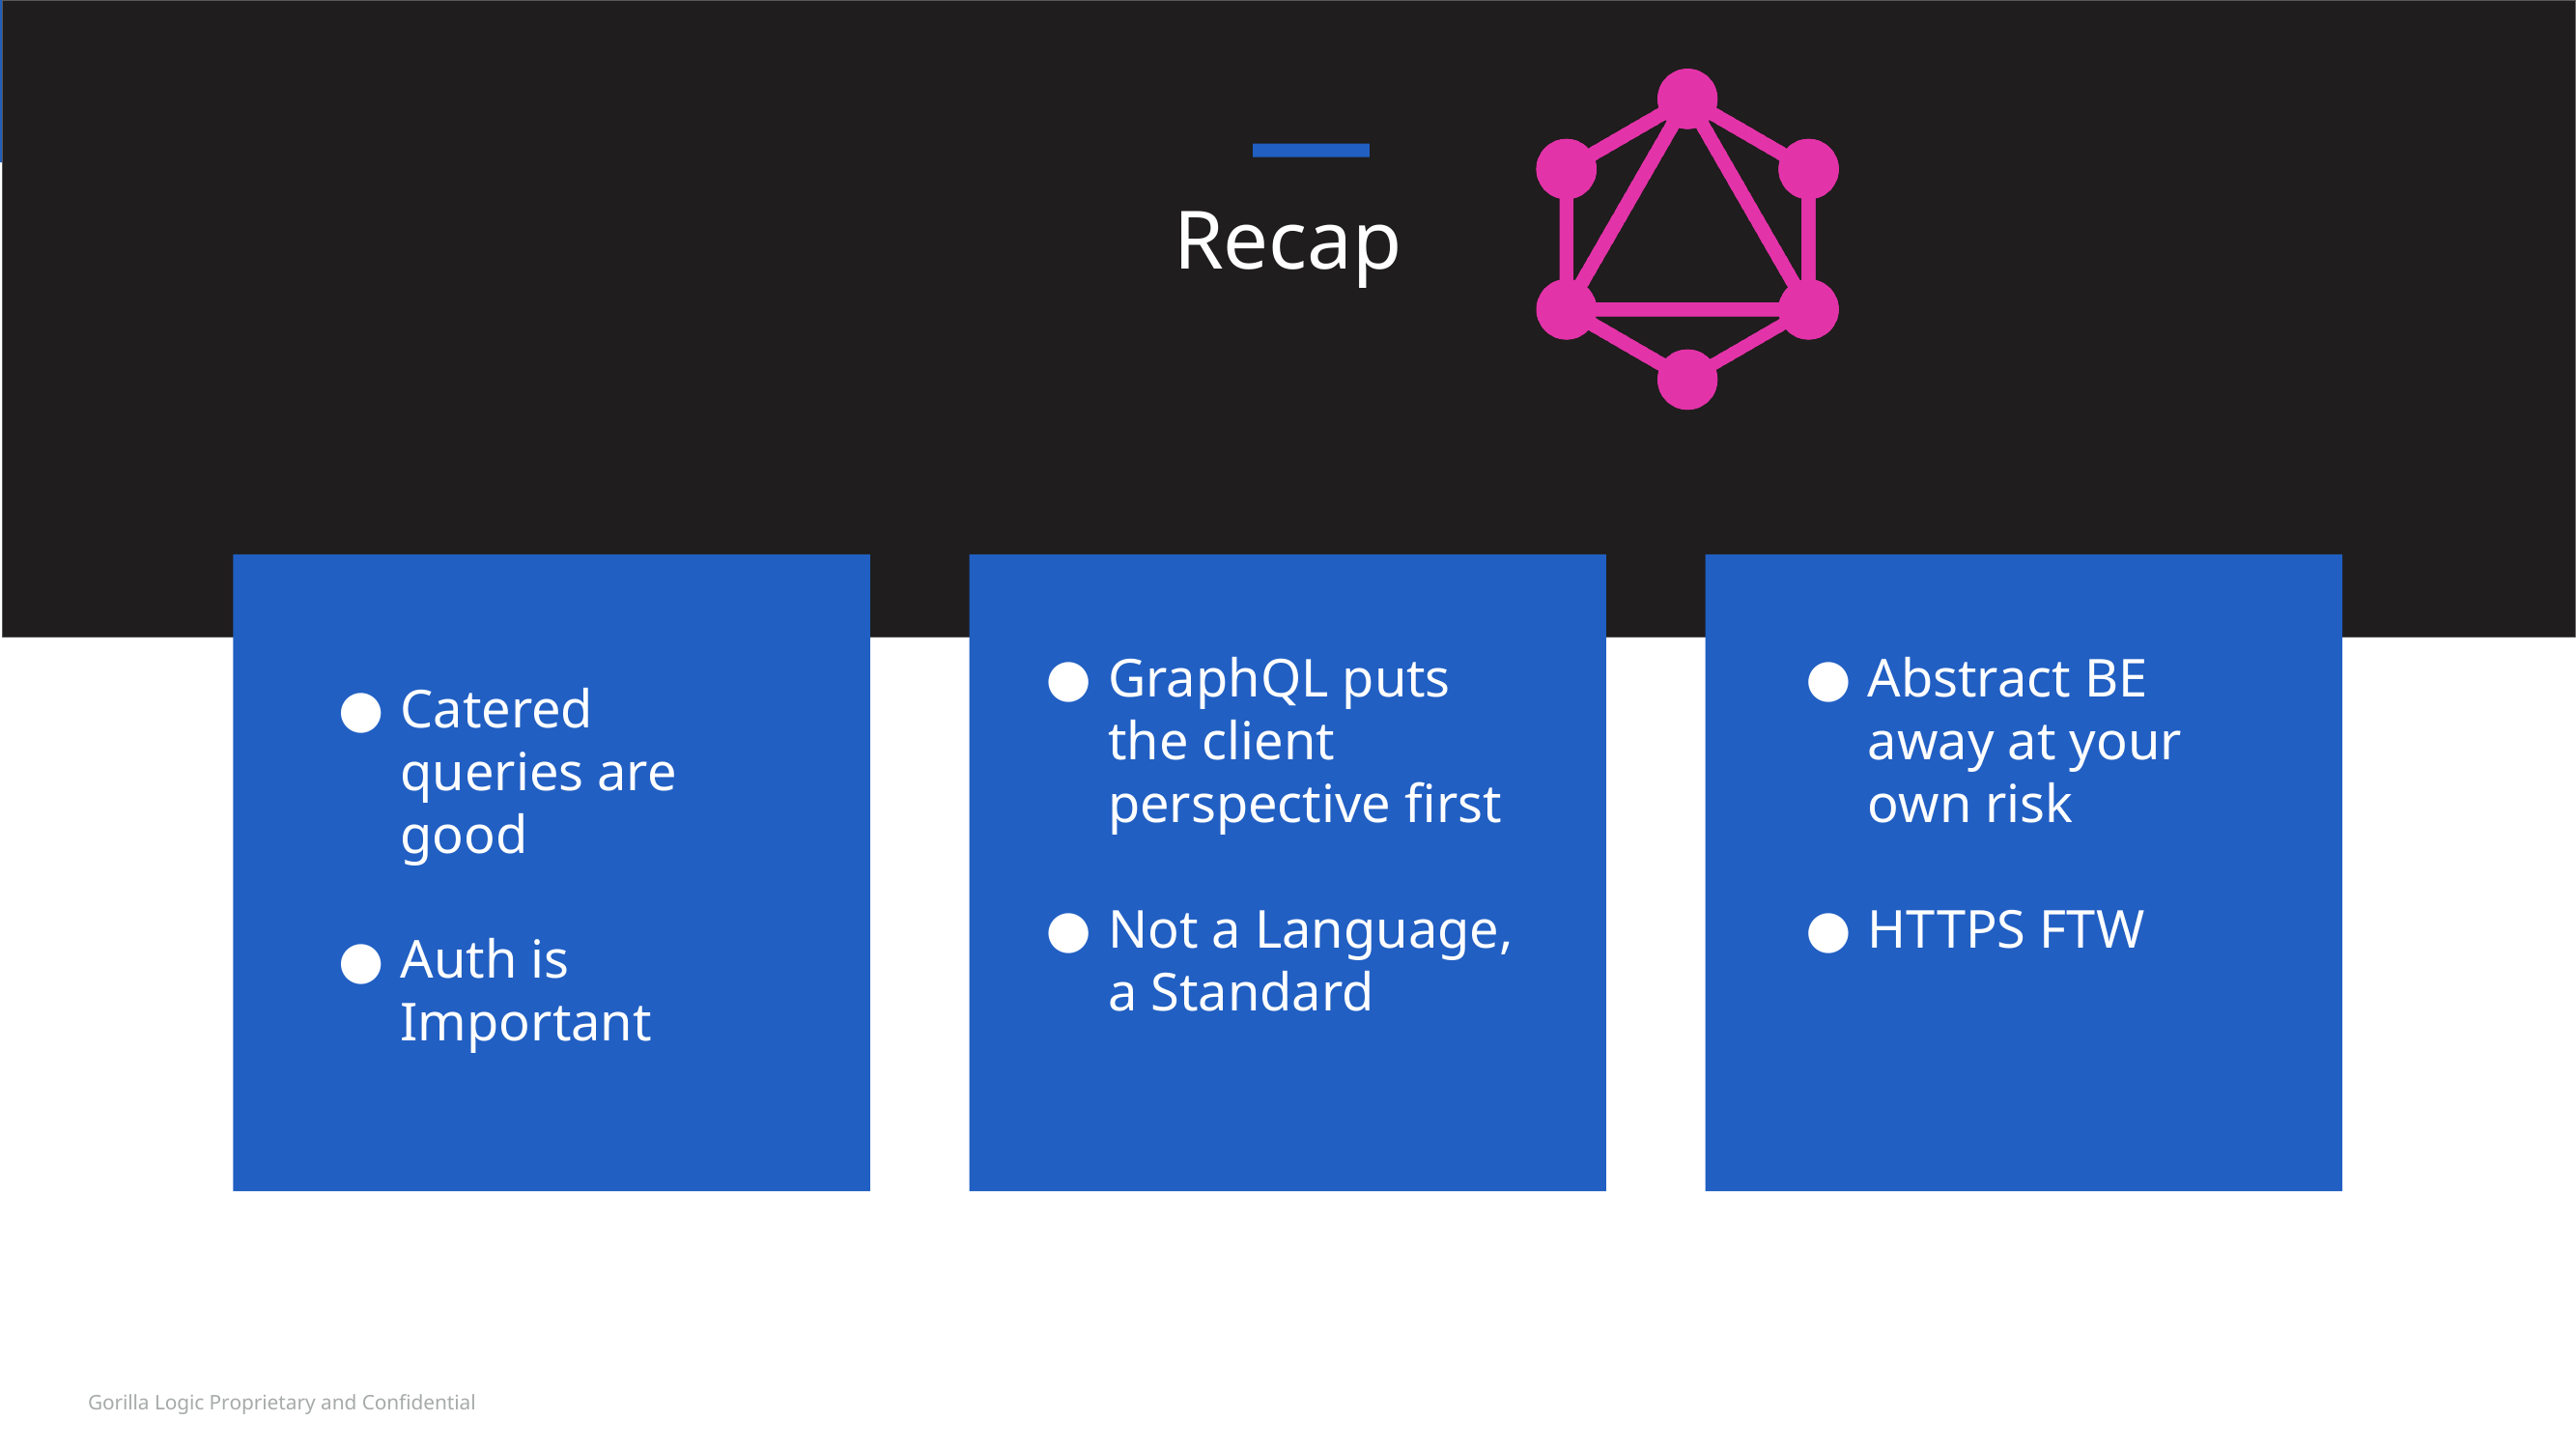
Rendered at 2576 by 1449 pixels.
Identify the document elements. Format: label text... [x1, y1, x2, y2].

text_box Recap [960, 180, 1514, 298]
text_box Catered queries are good Auth is Important [320, 668, 788, 1047]
text_box Abstract BE away at your own risk HTTPS FTW [1788, 637, 2266, 1087]
text_box GraphQL puts the client perspective first Not a Language, a Standard [1028, 637, 1545, 1107]
text_box [2, 0, 2576, 1192]
picture [1514, 65, 1861, 413]
